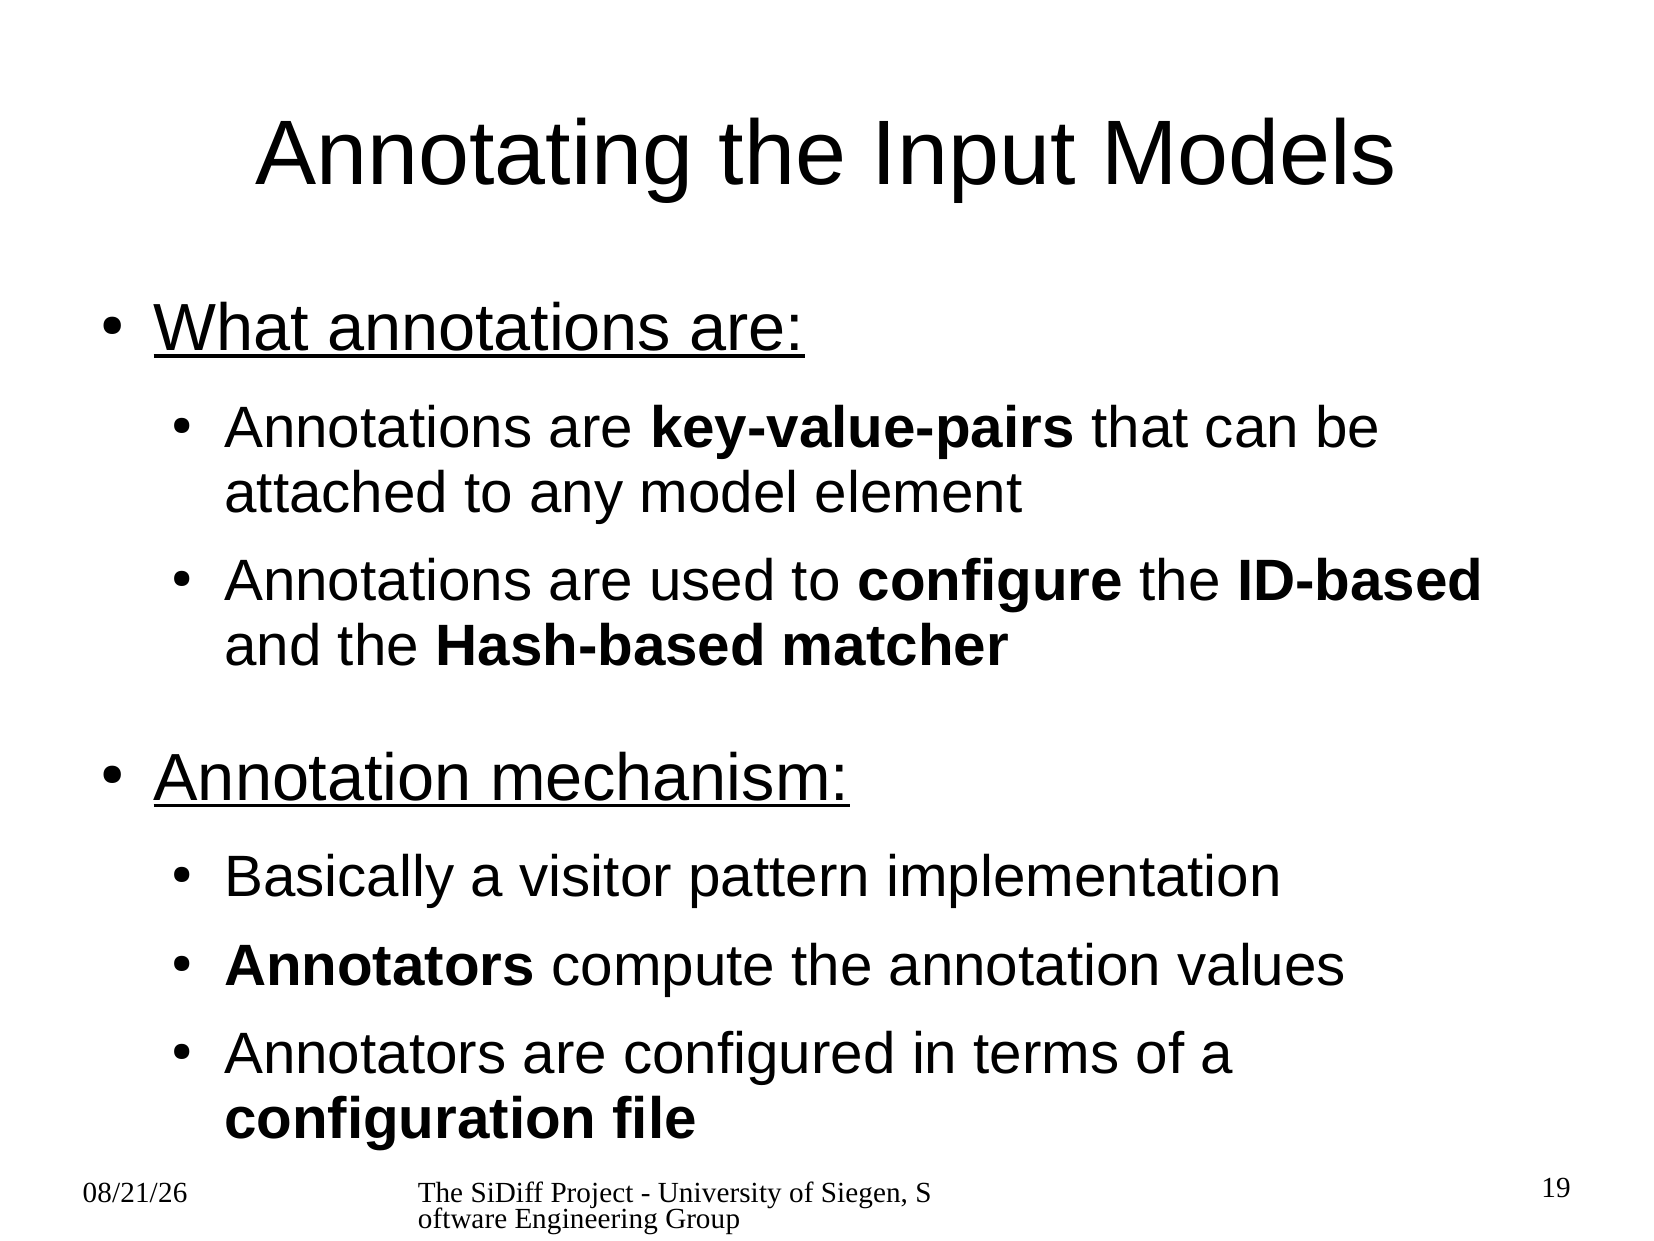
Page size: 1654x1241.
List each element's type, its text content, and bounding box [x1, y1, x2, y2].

title Annotating the Input Models [82, 49, 1571, 257]
list What annotations are: Annotations are key-value-pairs that can be attached to any model element Annotations are used to configure the ID-based and the Hash-based matcher Annotation mechanism: Basically a visitor pattern implementation Annotators compute the annotation values Annotators are configured in terms of a configuration file [82, 290, 1571, 1152]
